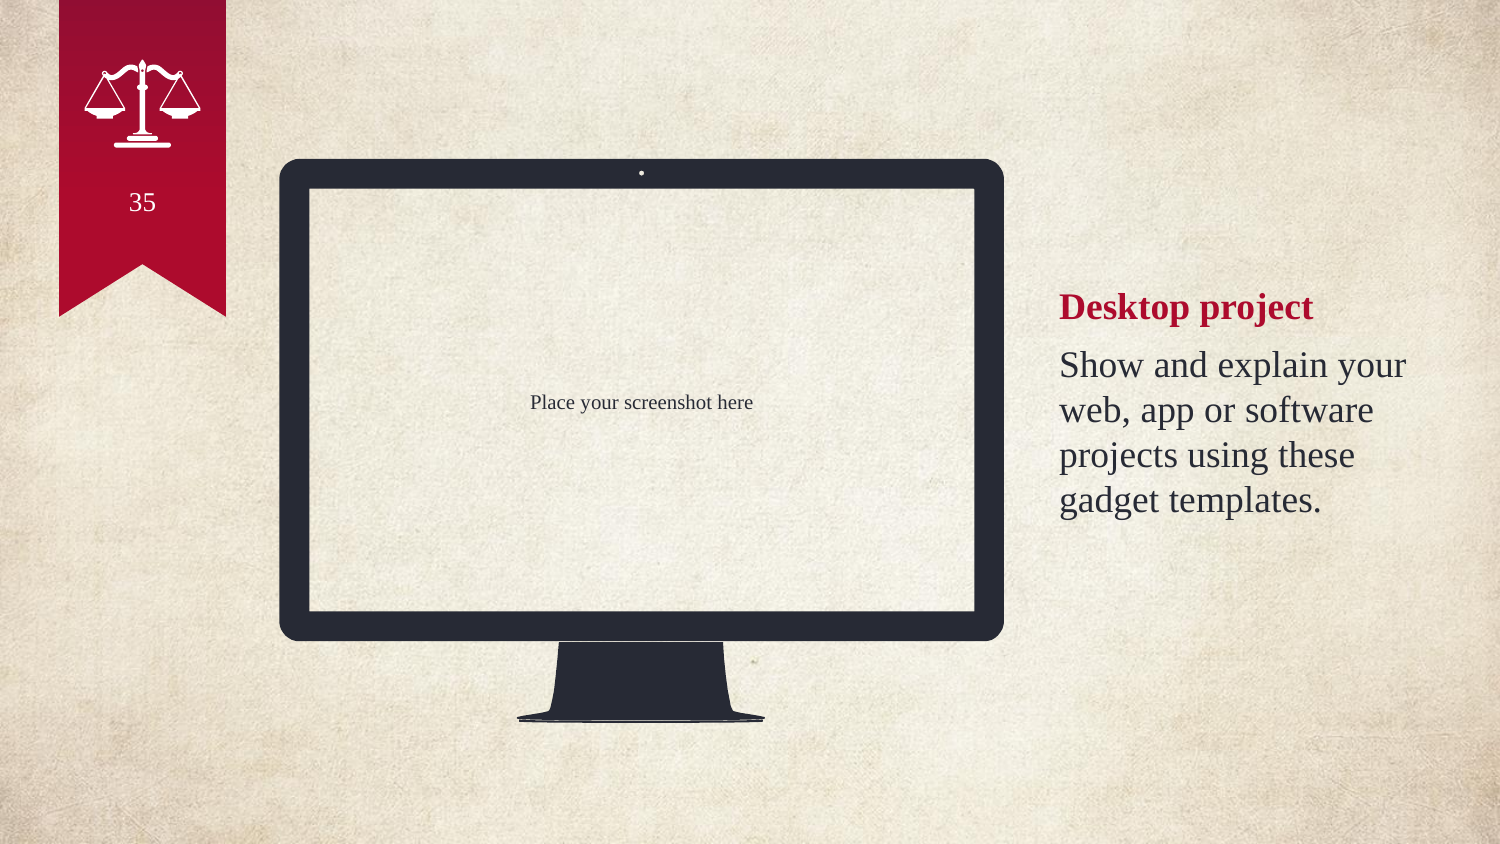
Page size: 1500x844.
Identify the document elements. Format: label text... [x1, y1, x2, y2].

text_box [279, 158, 1004, 723]
slide_number <number> [58, 167, 226, 233]
picture [0, 0, 1500, 844]
list Desktop project Show and explain your web, app or software projects using these gadget templates. [1059, 158, 1428, 643]
text_box Place your screenshot here [309, 188, 974, 613]
